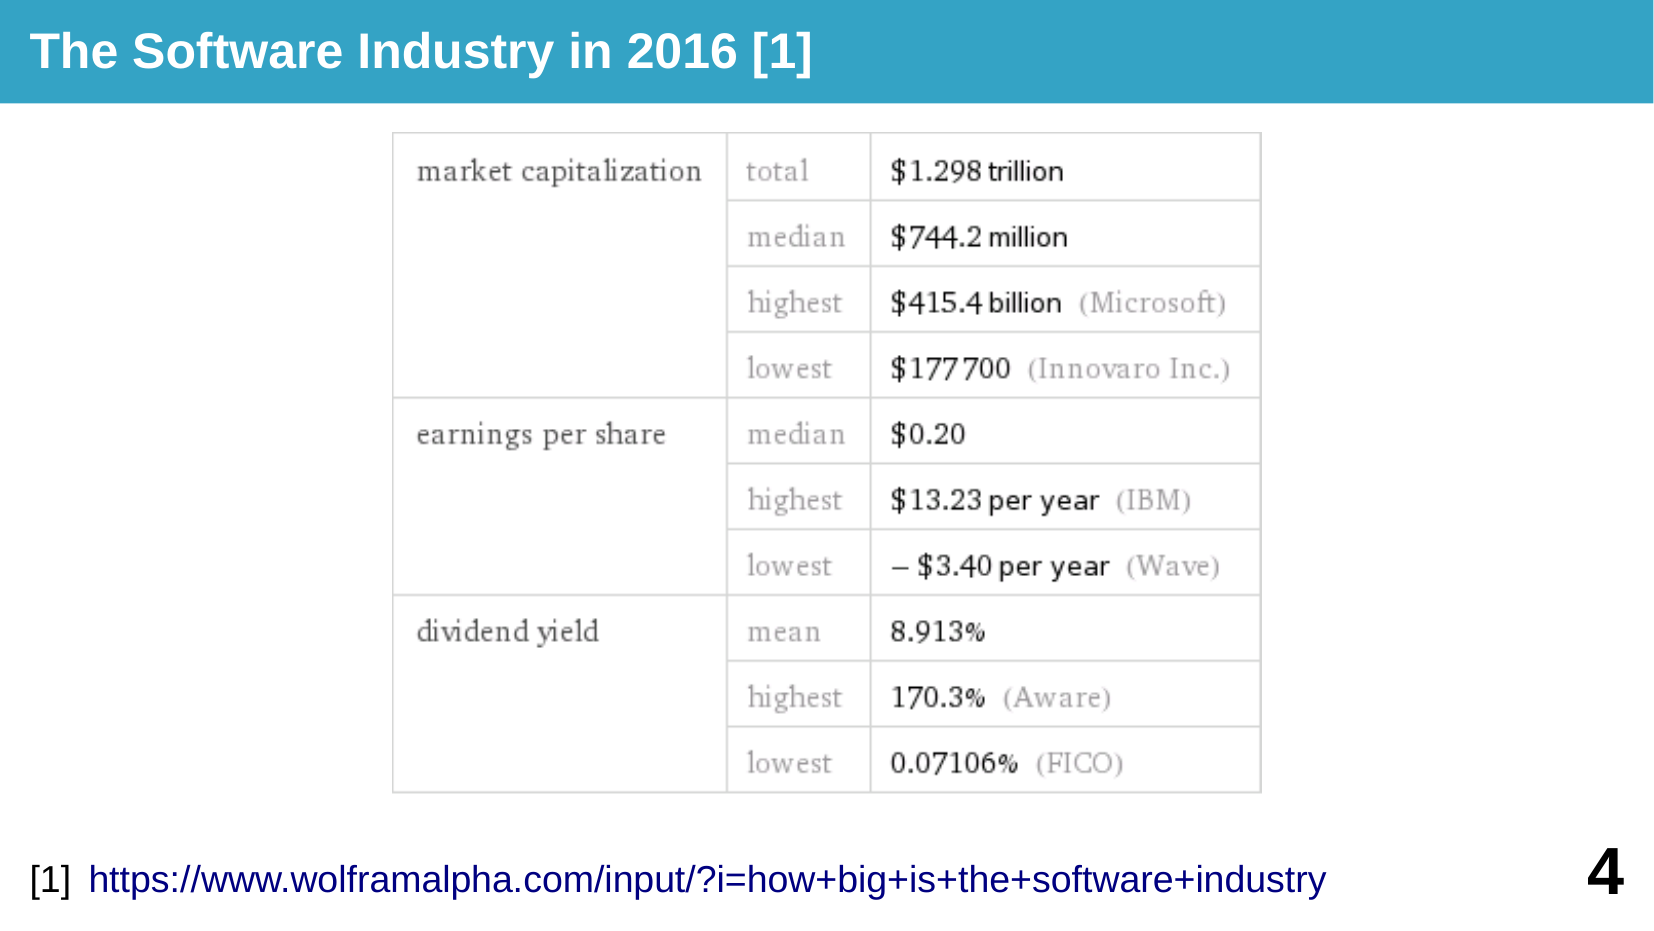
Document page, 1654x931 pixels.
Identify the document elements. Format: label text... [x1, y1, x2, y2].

picture [392, 132, 1262, 798]
title The Software Industry in 2016 [1] [0, 0, 1654, 104]
text_box [1] https://www.wolframalpha.com/input/?i=how+big+is+the+software+industry [0, 812, 1536, 931]
